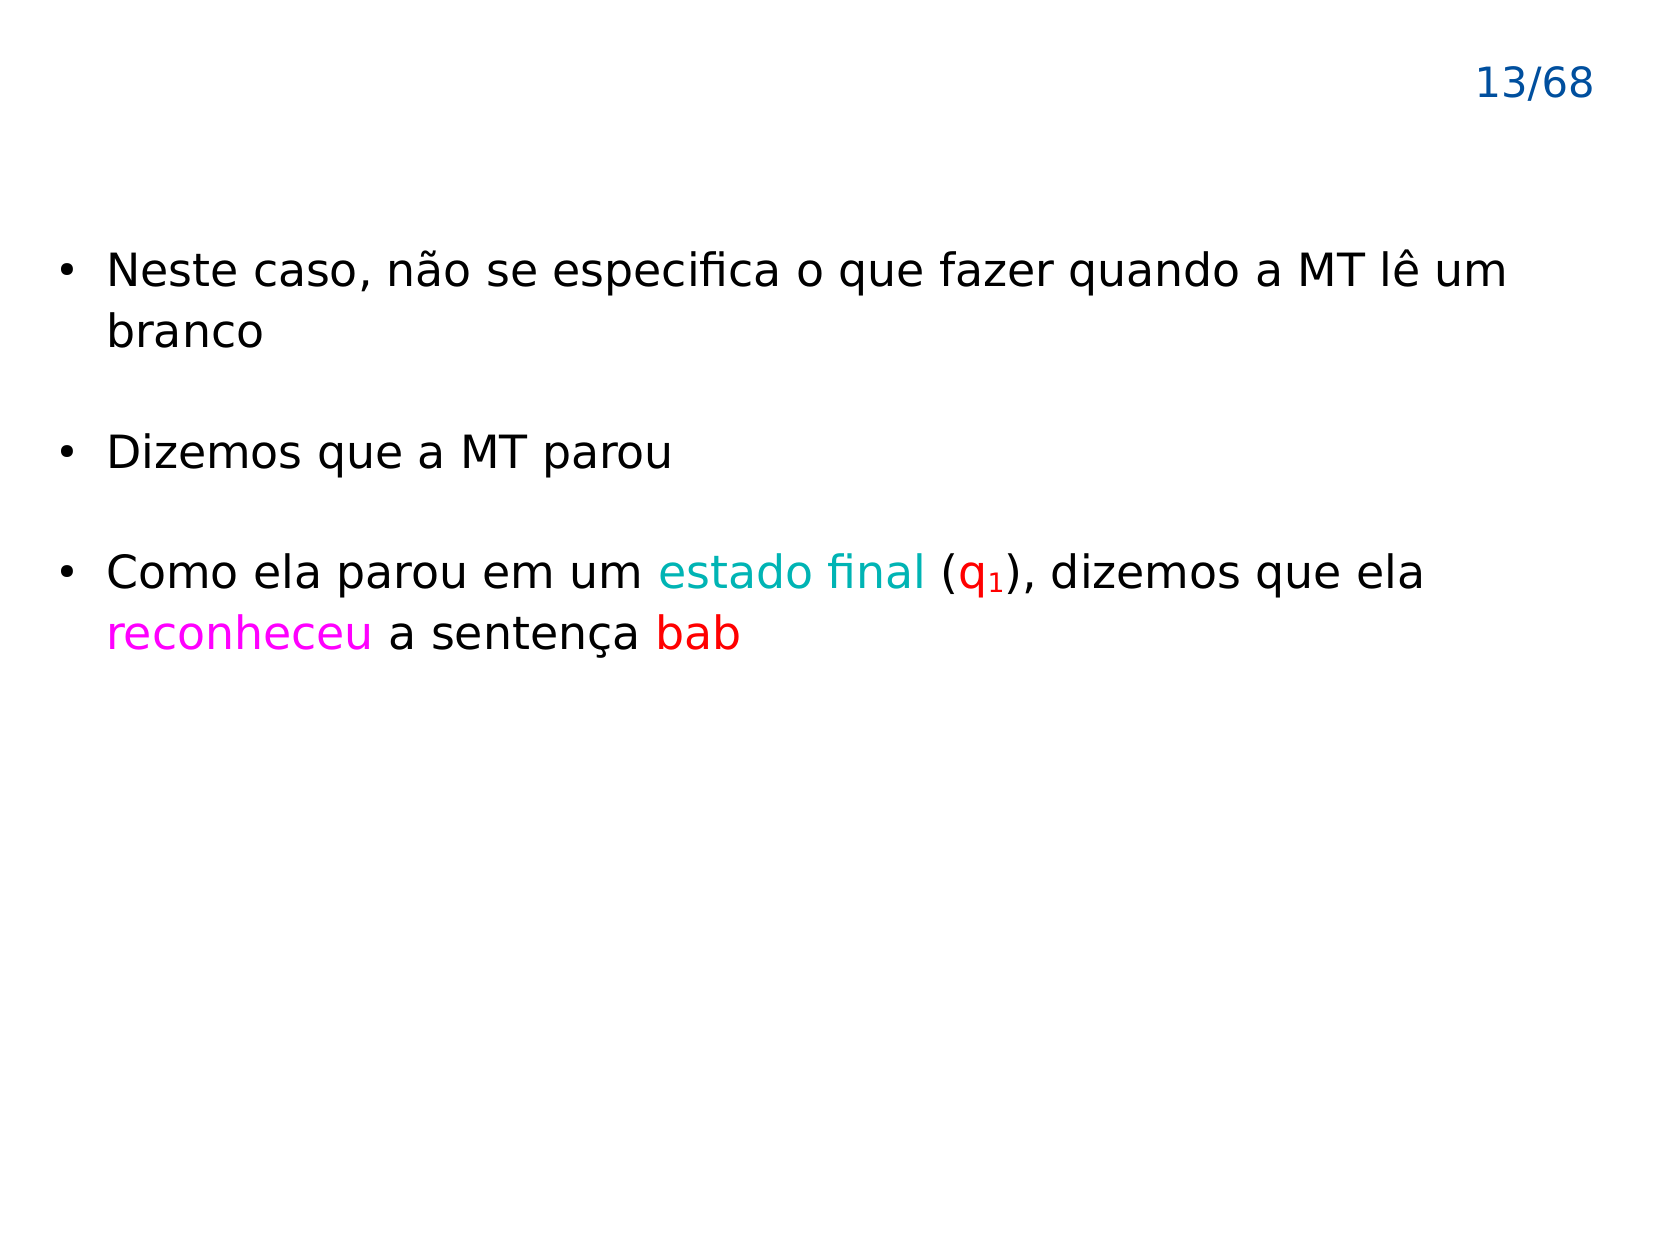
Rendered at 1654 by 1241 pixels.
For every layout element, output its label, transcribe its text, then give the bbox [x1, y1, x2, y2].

list Neste caso, não se especifica o que fazer quando a MT lê um branco Dizemos que a MT parou Como ela parou em um estado final (q1), dizemos que ela reconheceu a sentença bab [59, 236, 1595, 1211]
